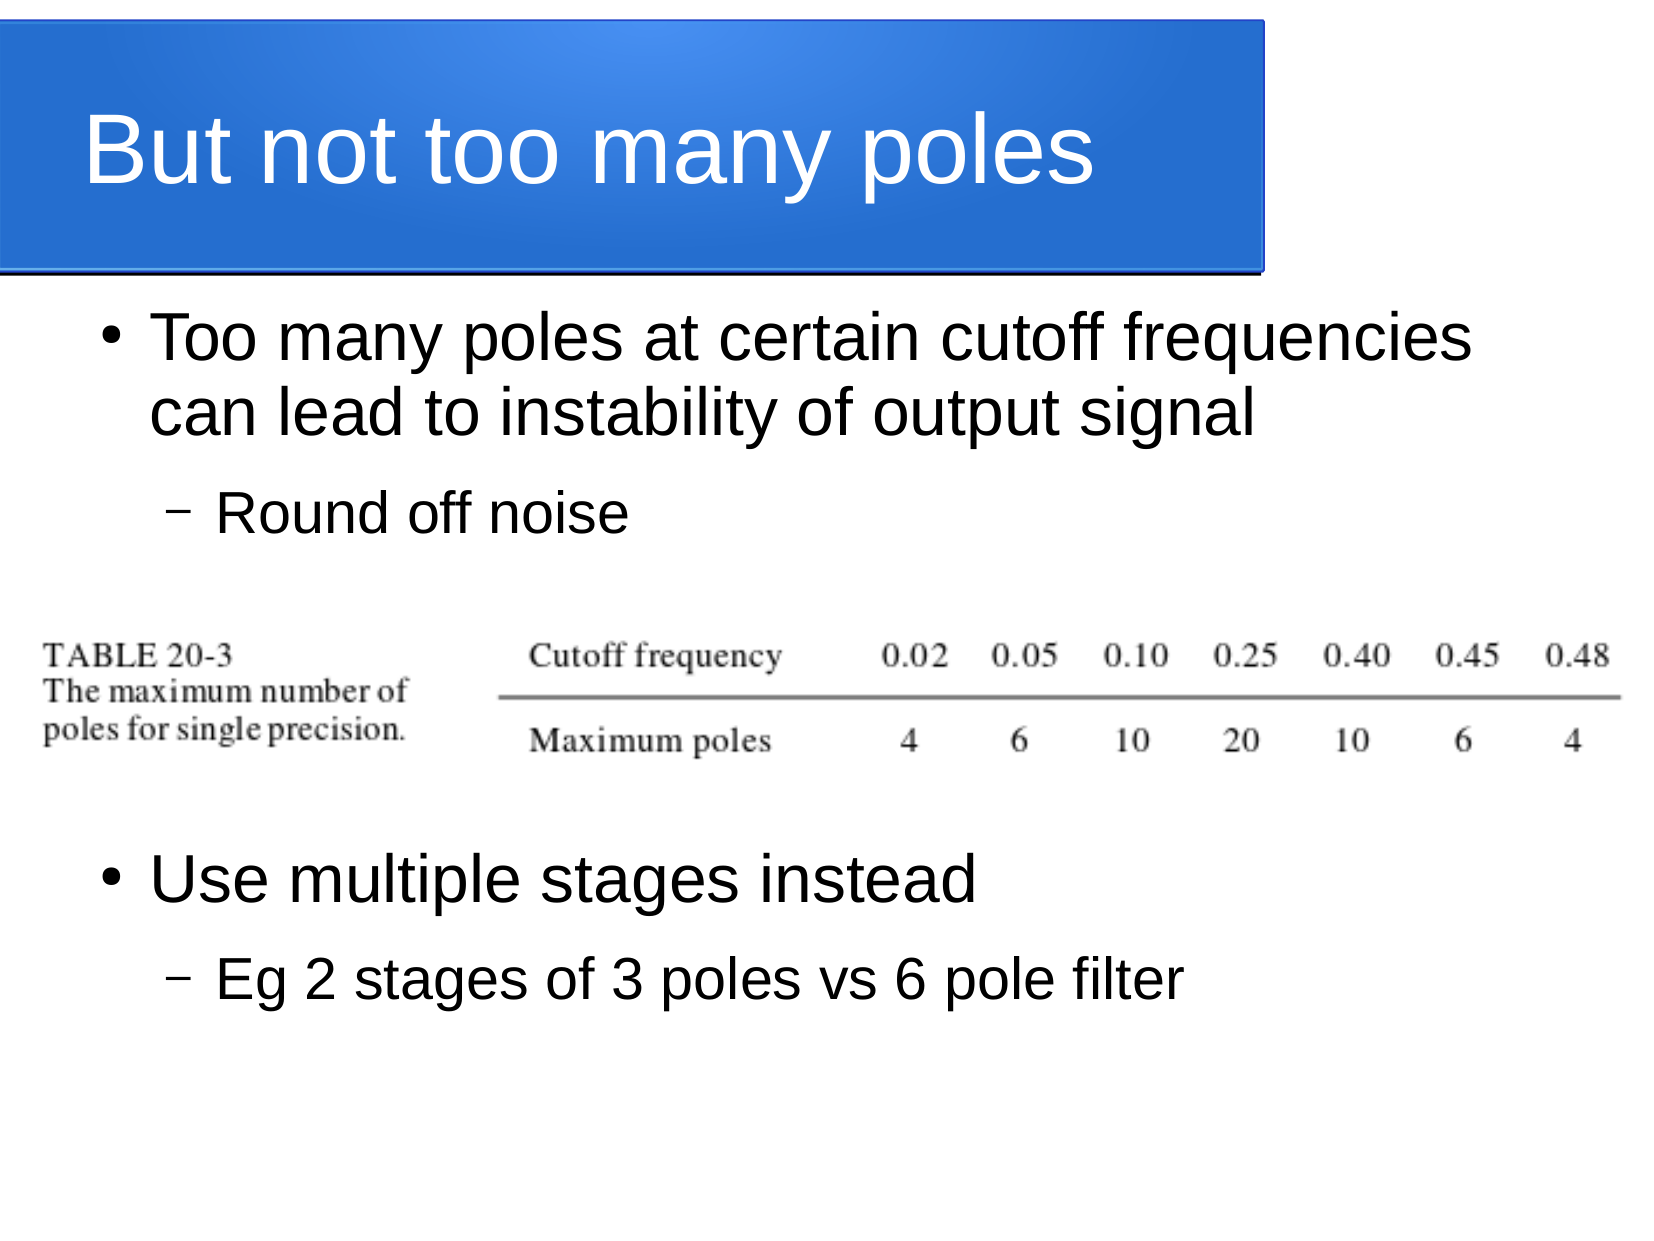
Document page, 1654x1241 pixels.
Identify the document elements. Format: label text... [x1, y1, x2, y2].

list Too many poles at certain cutoff frequencies can lead to instability of output signal Round off noise Use multiple stages instead Eg 2 stages of 3 poles vs 6 pole filter [82, 783, 1571, 1019]
picture [18, 599, 1654, 783]
title But not too many poles [82, 47, 1235, 252]
list Too many poles at certain cutoff frequencies can lead to instability of output signal Round off noise Use multiple stages instead Eg 2 stages of 3 poles vs 6 pole filter [82, 299, 1571, 599]
